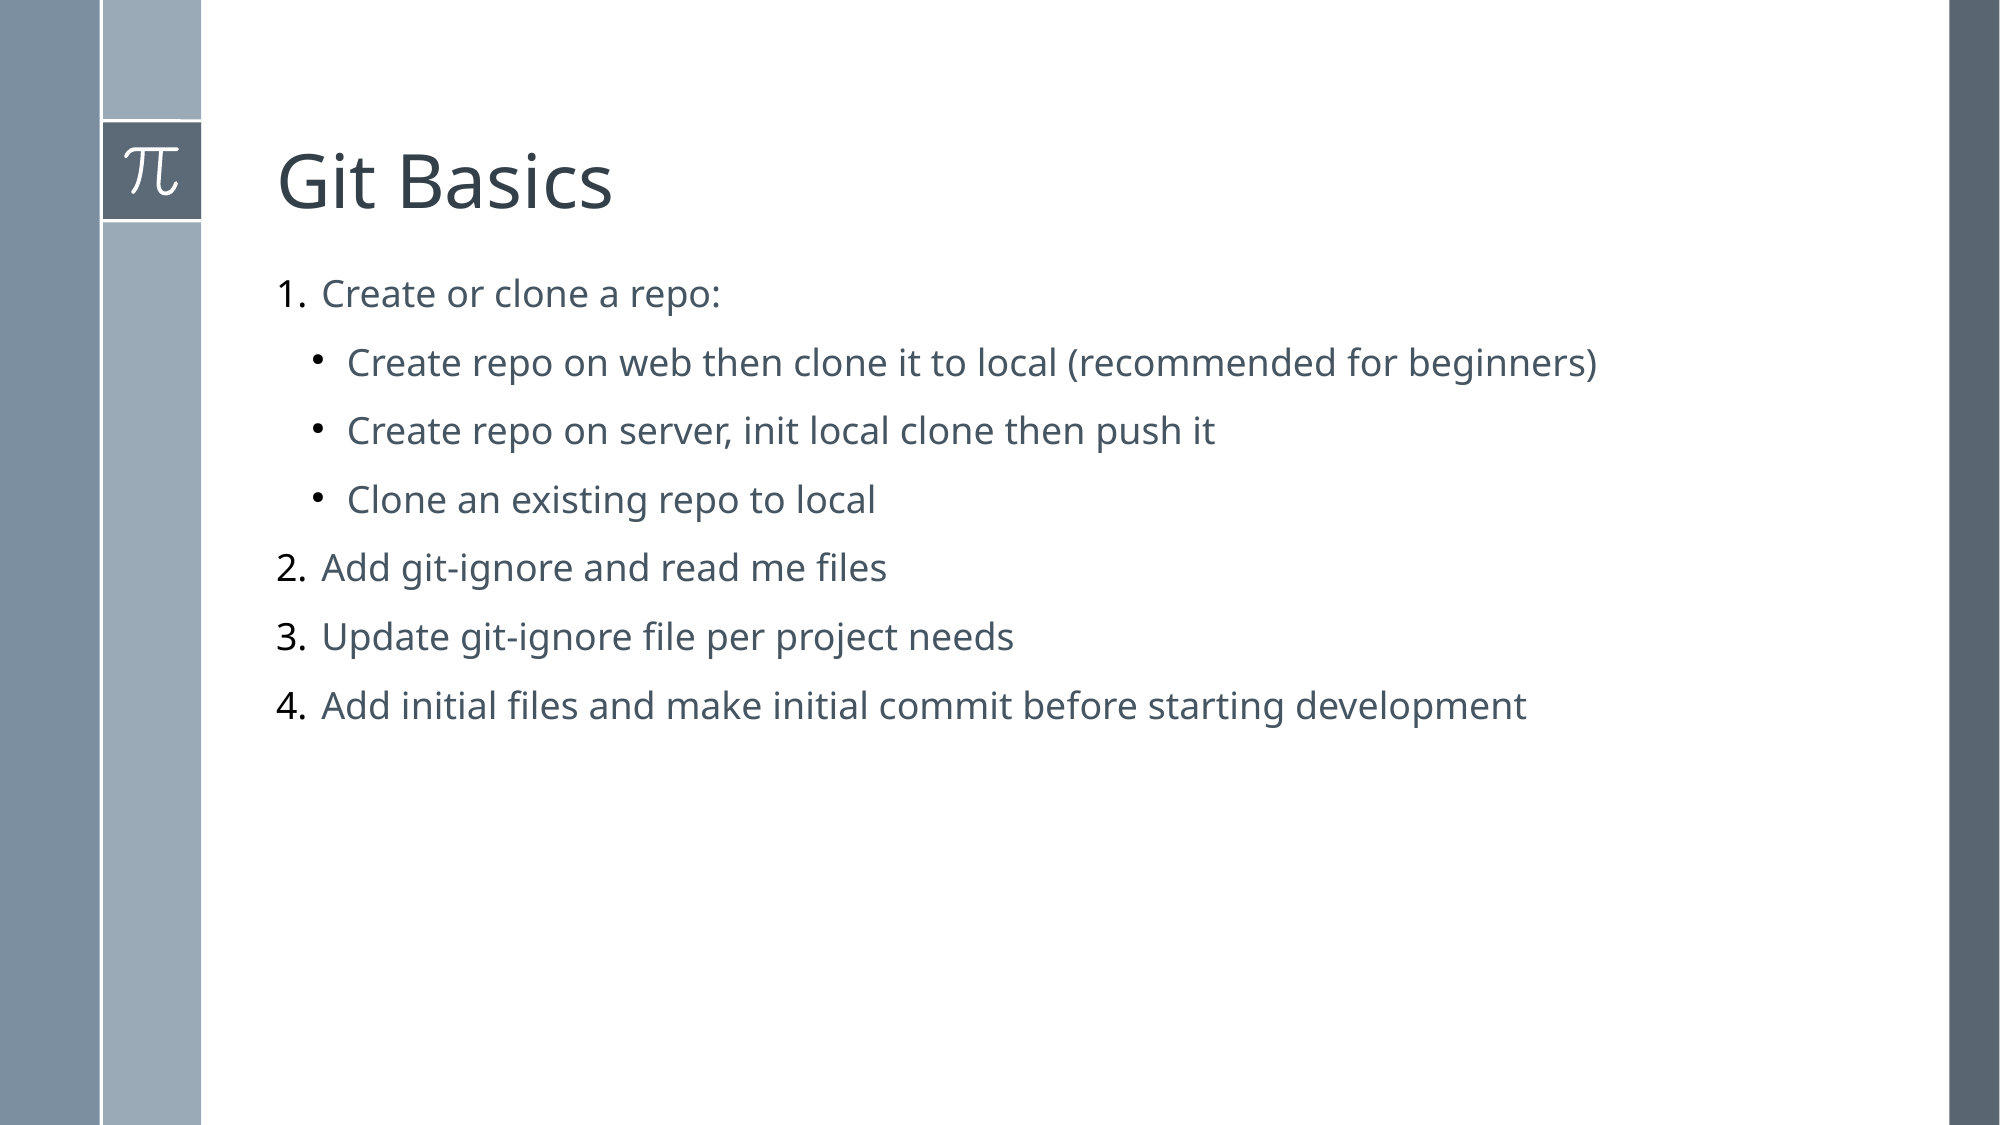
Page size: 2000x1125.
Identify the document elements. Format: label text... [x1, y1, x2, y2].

text_box Create or clone a repo: Create repo on web then clone it to local (recommended for beginners) Create repo on server, init local clone then push it Clone an existing repo to local Add git-ignore and read me files Update git-ignore file per project needs Add initial files and make initial commit before starting development [261, 262, 1845, 1013]
text_box Git Basics [261, 29, 1867, 233]
